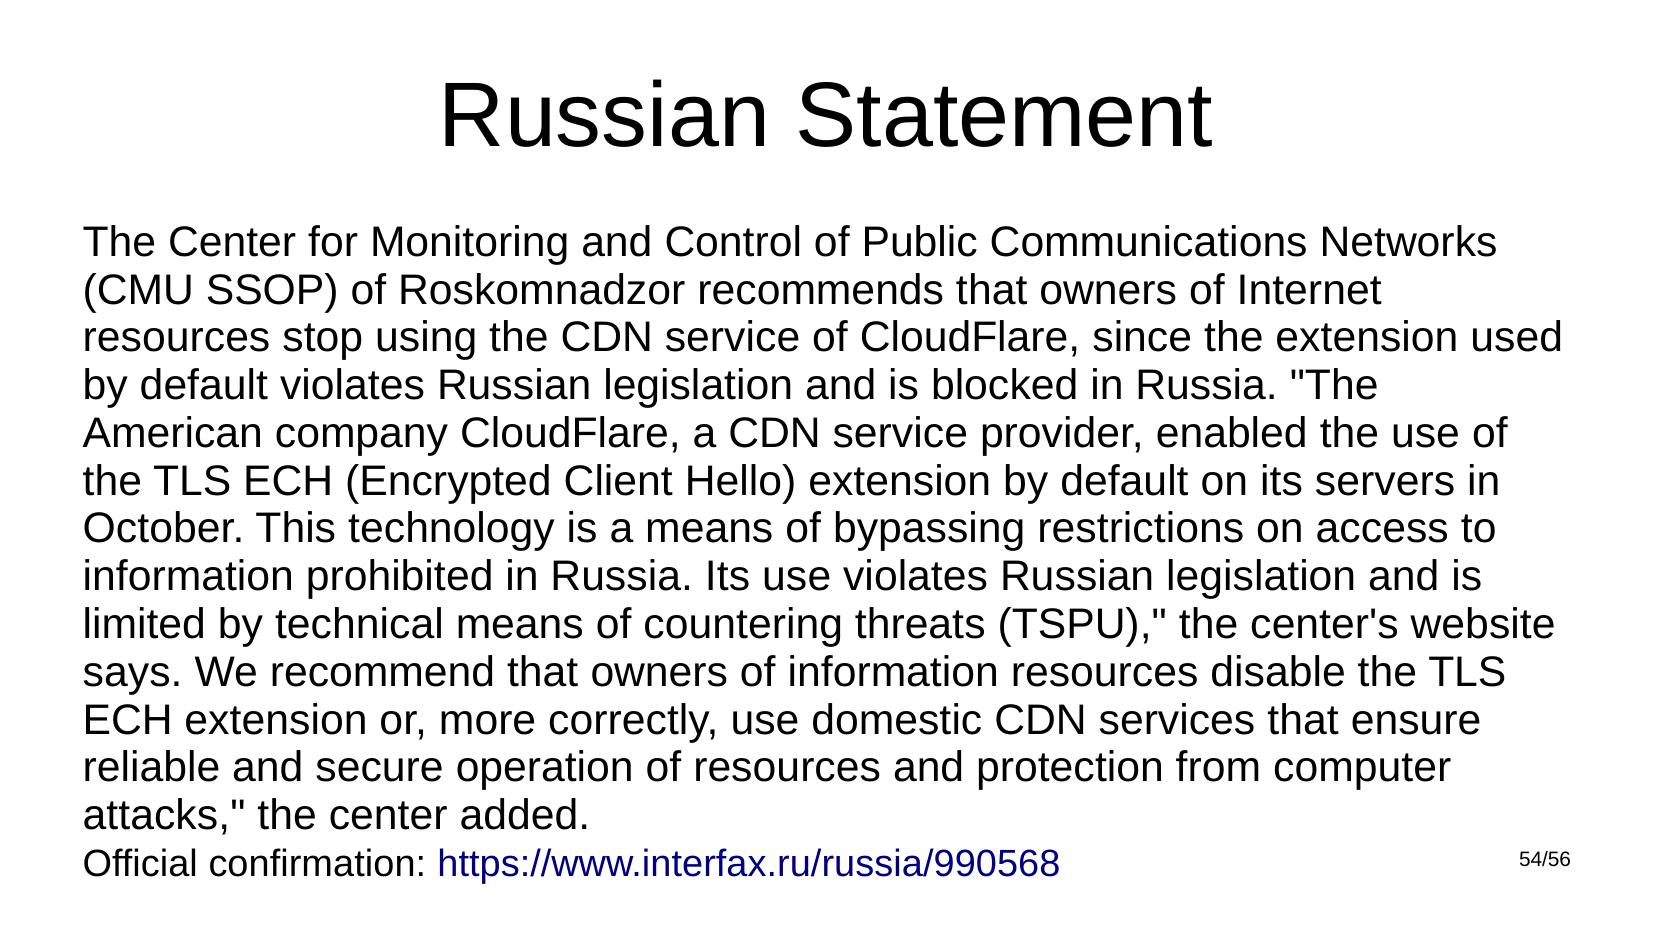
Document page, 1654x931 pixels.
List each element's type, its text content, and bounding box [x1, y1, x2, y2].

list The Center for Monitoring and Control of Public Communications Networks (CMU SSOP) of Roskomnadzor recommends that owners of Internet resources stop using the CDN service of CloudFlare, since the extension used by default violates Russian legislation and is blocked in Russia. "The American company CloudFlare, a CDN service provider, enabled the use of the TLS ECH (Encrypted Client Hello) extension by default on its servers in October. This technology is a means of bypassing restrictions on access to information prohibited in Russia. Its use violates Russian legislation and is limited by technical means of countering threats (TSPU)," the center's website says. We recommend that owners of information resources disable the TLS ECH extension or, more correctly, use domestic CDN services that ensure reliable and secure operation of resources and protection from computer attacks," the center added. Official confirmation: https://www.interfax.ru/russia/990568 [82, 217, 1571, 898]
title Russian Statement [82, 37, 1571, 193]
